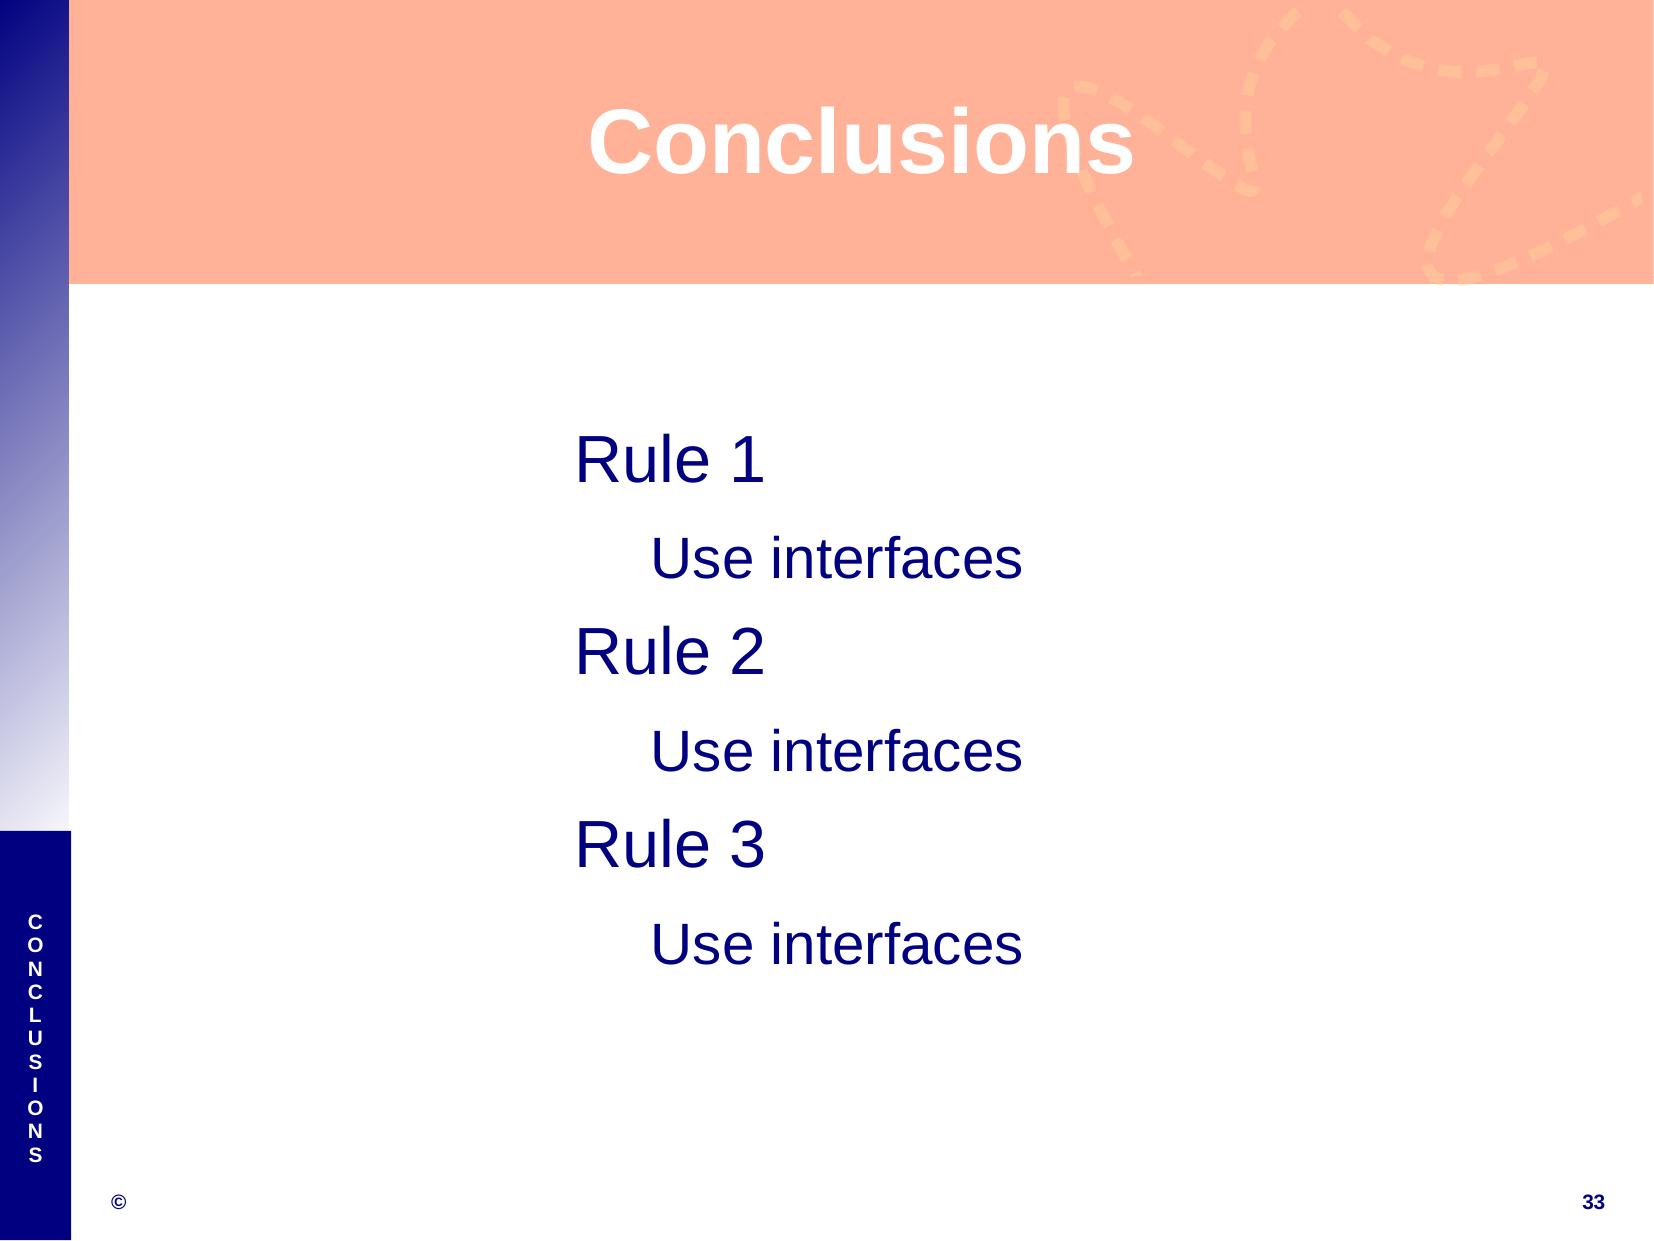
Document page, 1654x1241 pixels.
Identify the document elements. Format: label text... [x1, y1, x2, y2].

text_box C O N C L U S I O N S [0, 830, 71, 1241]
title Conclusions [108, 37, 1617, 246]
list Rule 1 Use interfaces Rule 2 Use interfaces Rule 3 Use interfaces [556, 421, 1101, 1039]
